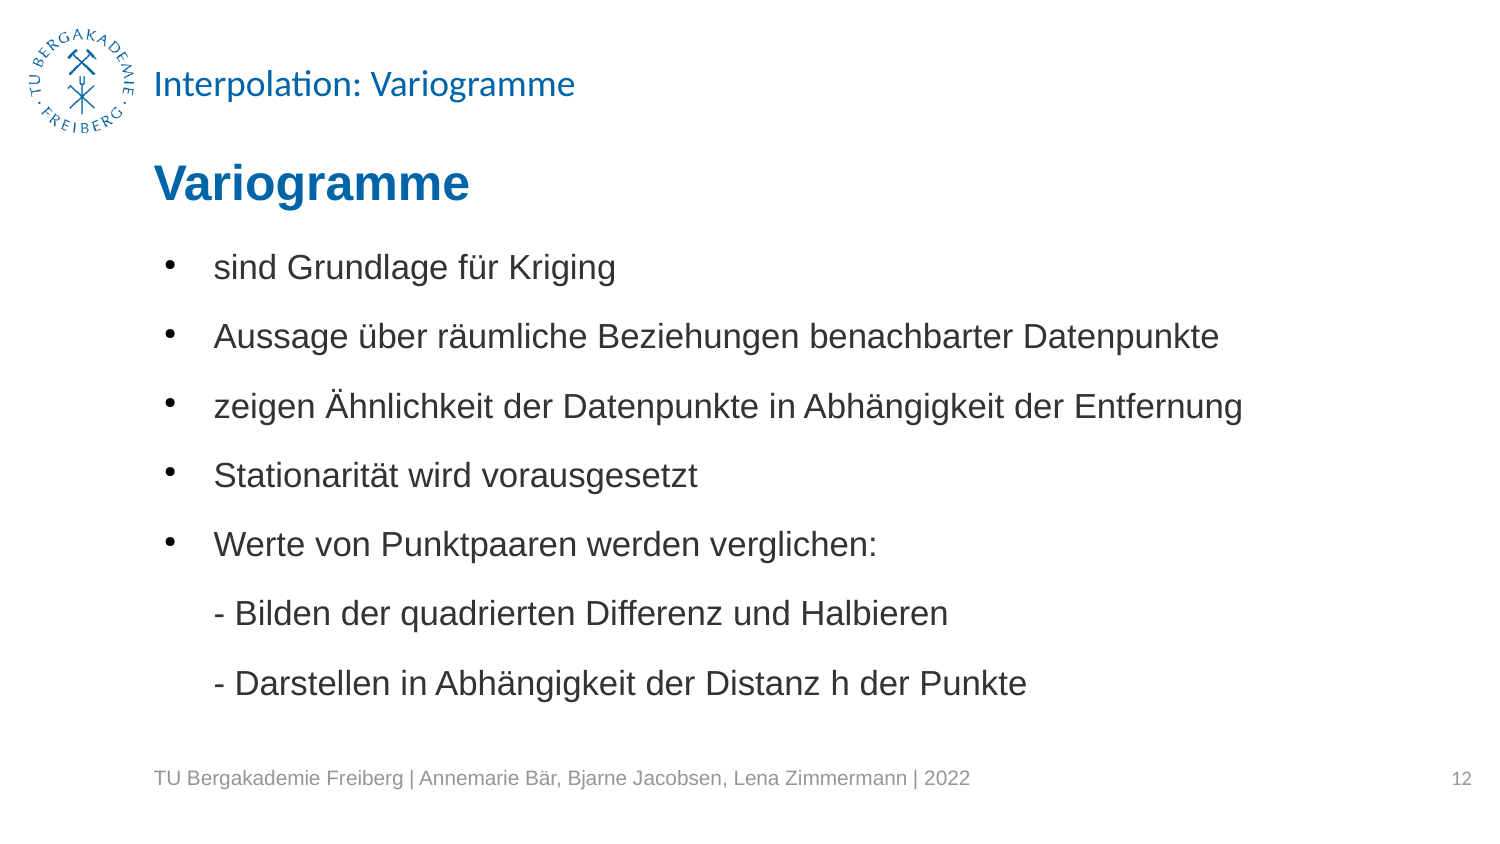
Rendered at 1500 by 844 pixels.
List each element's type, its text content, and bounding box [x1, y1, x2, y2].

footer TU Bergakademie Freiberg | Annemarie Bär, Bjarne Jacobsen, Lena Zimmermann | 2022 [153, 764, 1353, 824]
picture [29, 29, 134, 133]
title Interpolation: Variogramme [153, 29, 1353, 133]
list sind Grundlage für Kriging Aussage über räumliche Beziehungen benachbarter Datenpunkte zeigen Ähnlichkeit der Datenpunkte in Abhängigkeit der Entfernung Stationarität wird vorausgesetzt Werte von Punktpaaren werden verglichen: - Bilden der quadrierten Differenz und Halbieren - Darstellen in Abhängigkeit der Distanz h der Punkte [147, 244, 1347, 706]
slide_number <Foliennummer> [1352, 764, 1473, 825]
list Variogramme [153, 150, 1353, 221]
